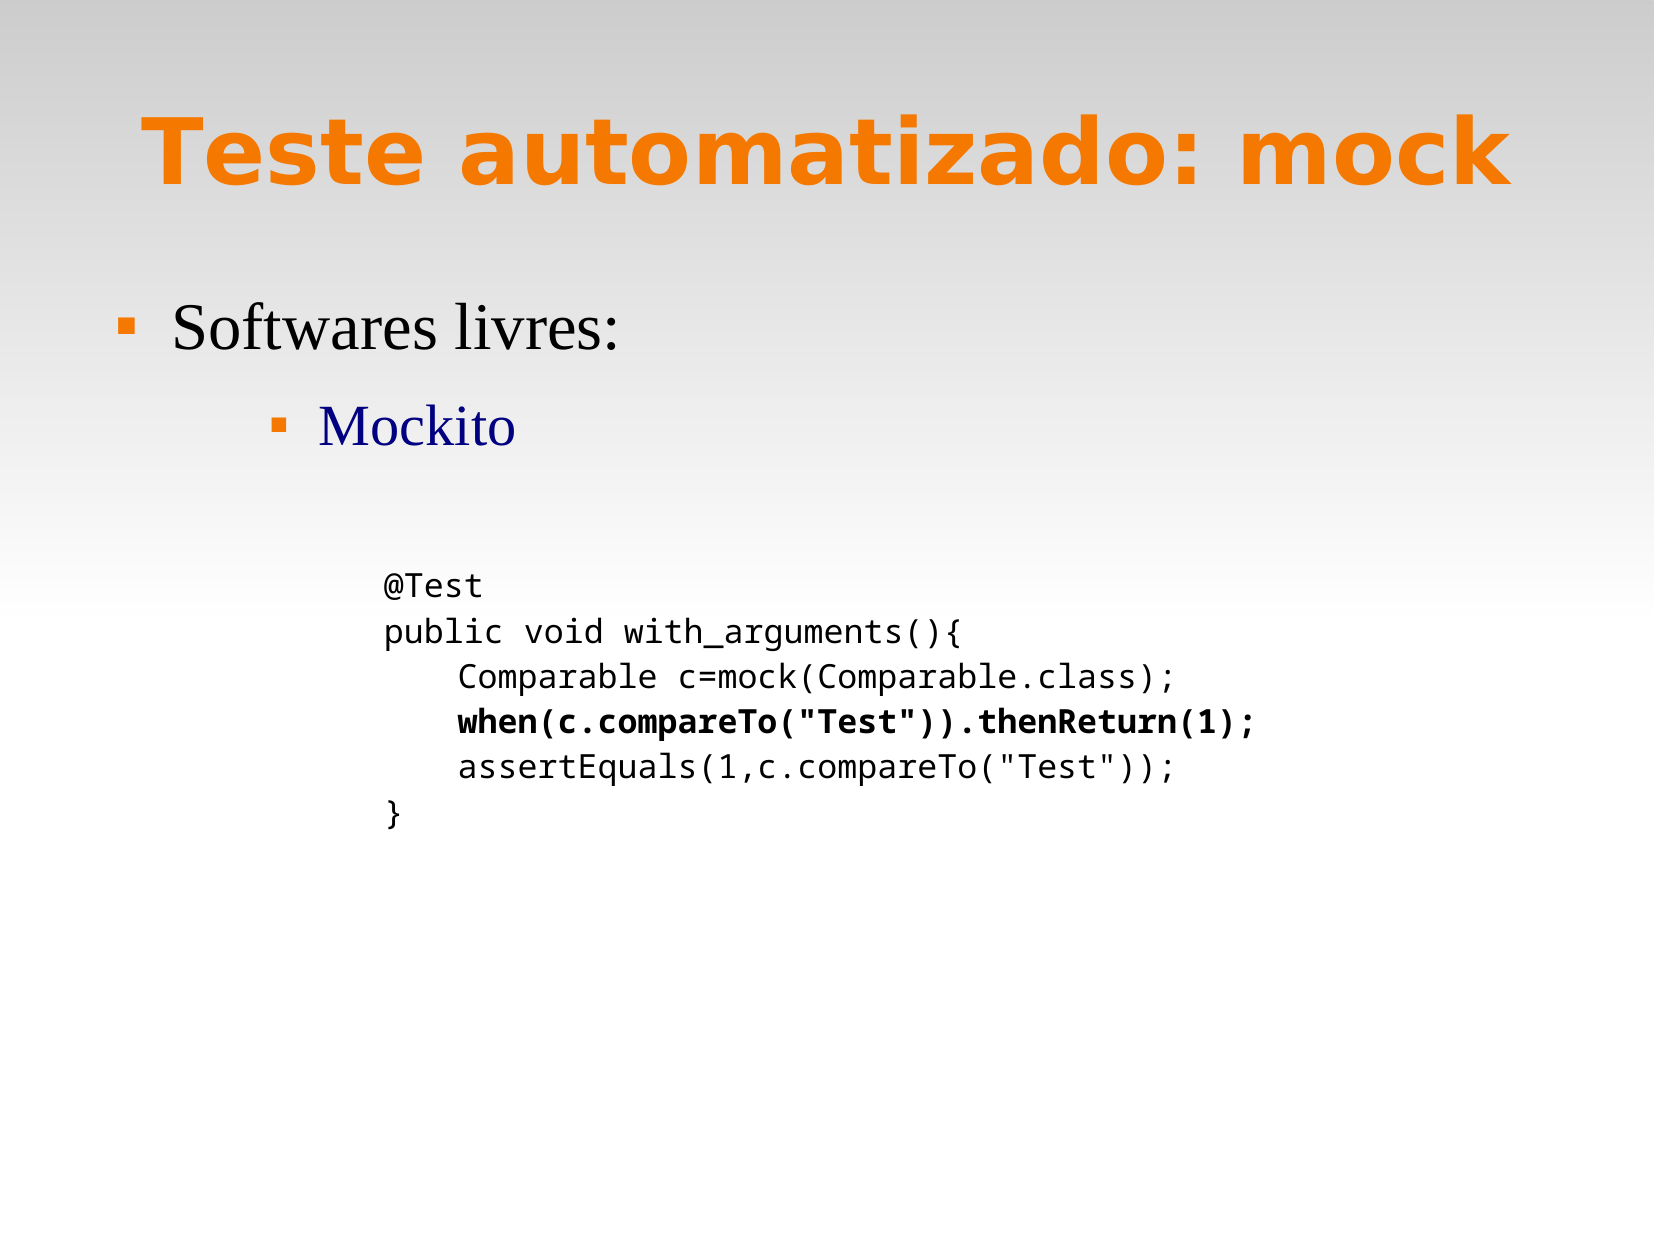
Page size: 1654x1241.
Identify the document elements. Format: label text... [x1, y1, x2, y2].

title Teste automatizado: mock [82, 56, 1571, 250]
text_box @Test public void with_arguments(){ Comparable c=mock(Comparable.class); when(c.compareTo("Test")).thenReturn(1); assertEquals(1,c.compareTo("Test")); } [369, 555, 1285, 801]
list Softwares livres: Mockito [82, 290, 1571, 532]
